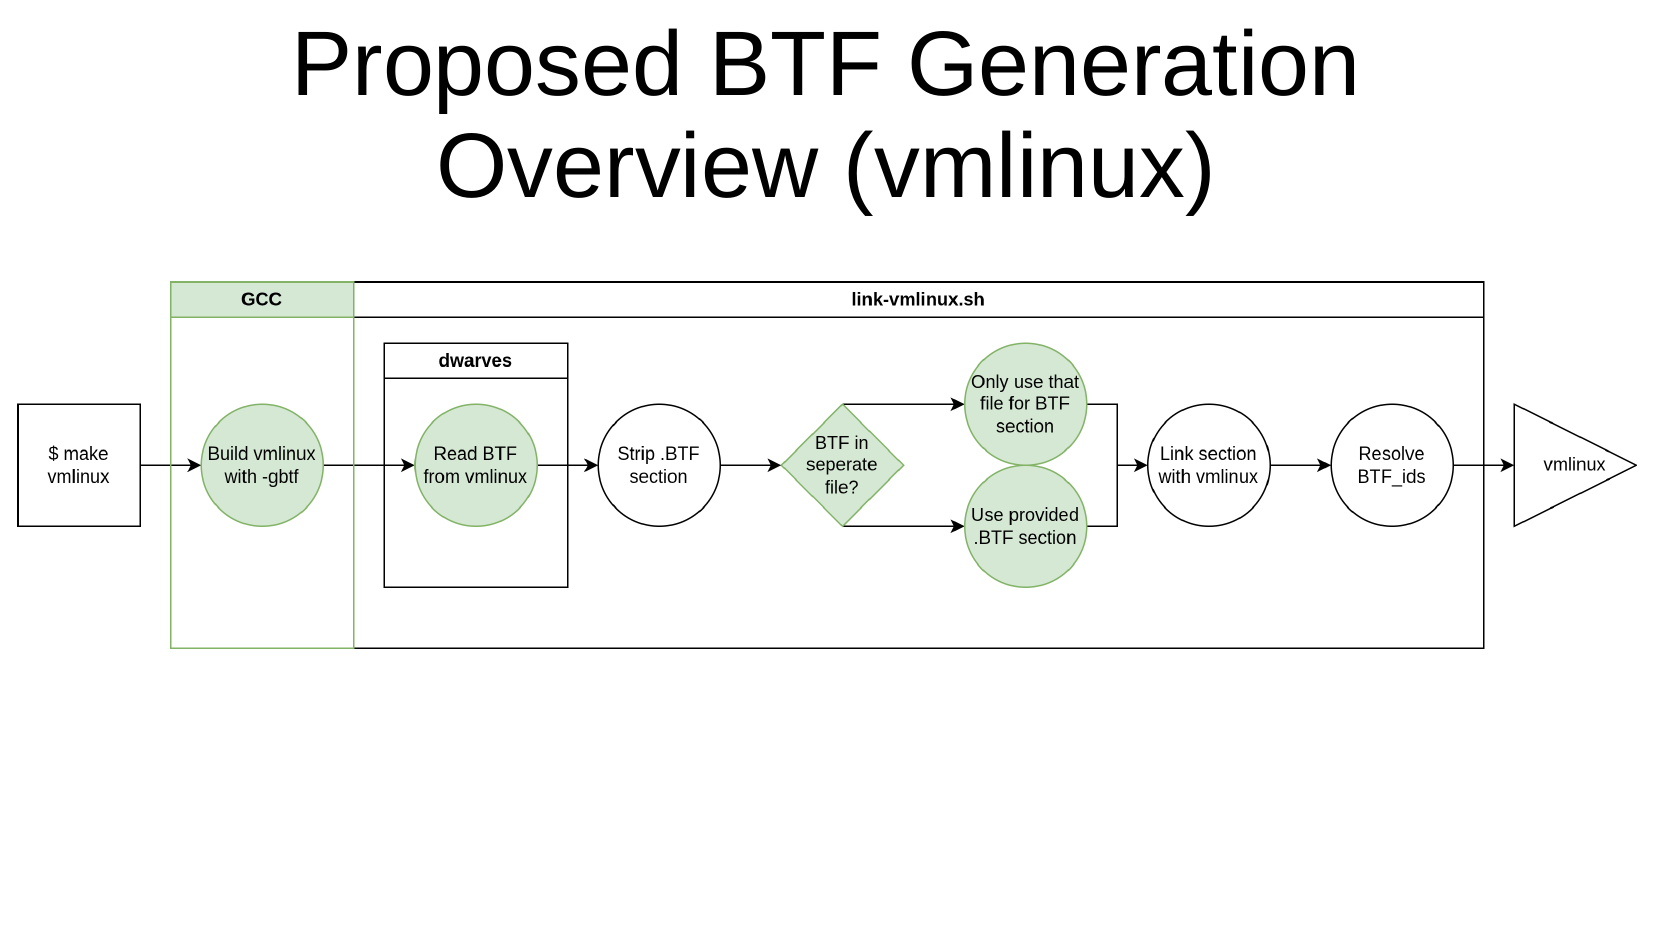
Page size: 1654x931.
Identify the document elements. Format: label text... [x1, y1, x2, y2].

picture [17, 281, 1637, 649]
title Proposed BTF Generation Overview (vmlinux) [82, 12, 1571, 218]
